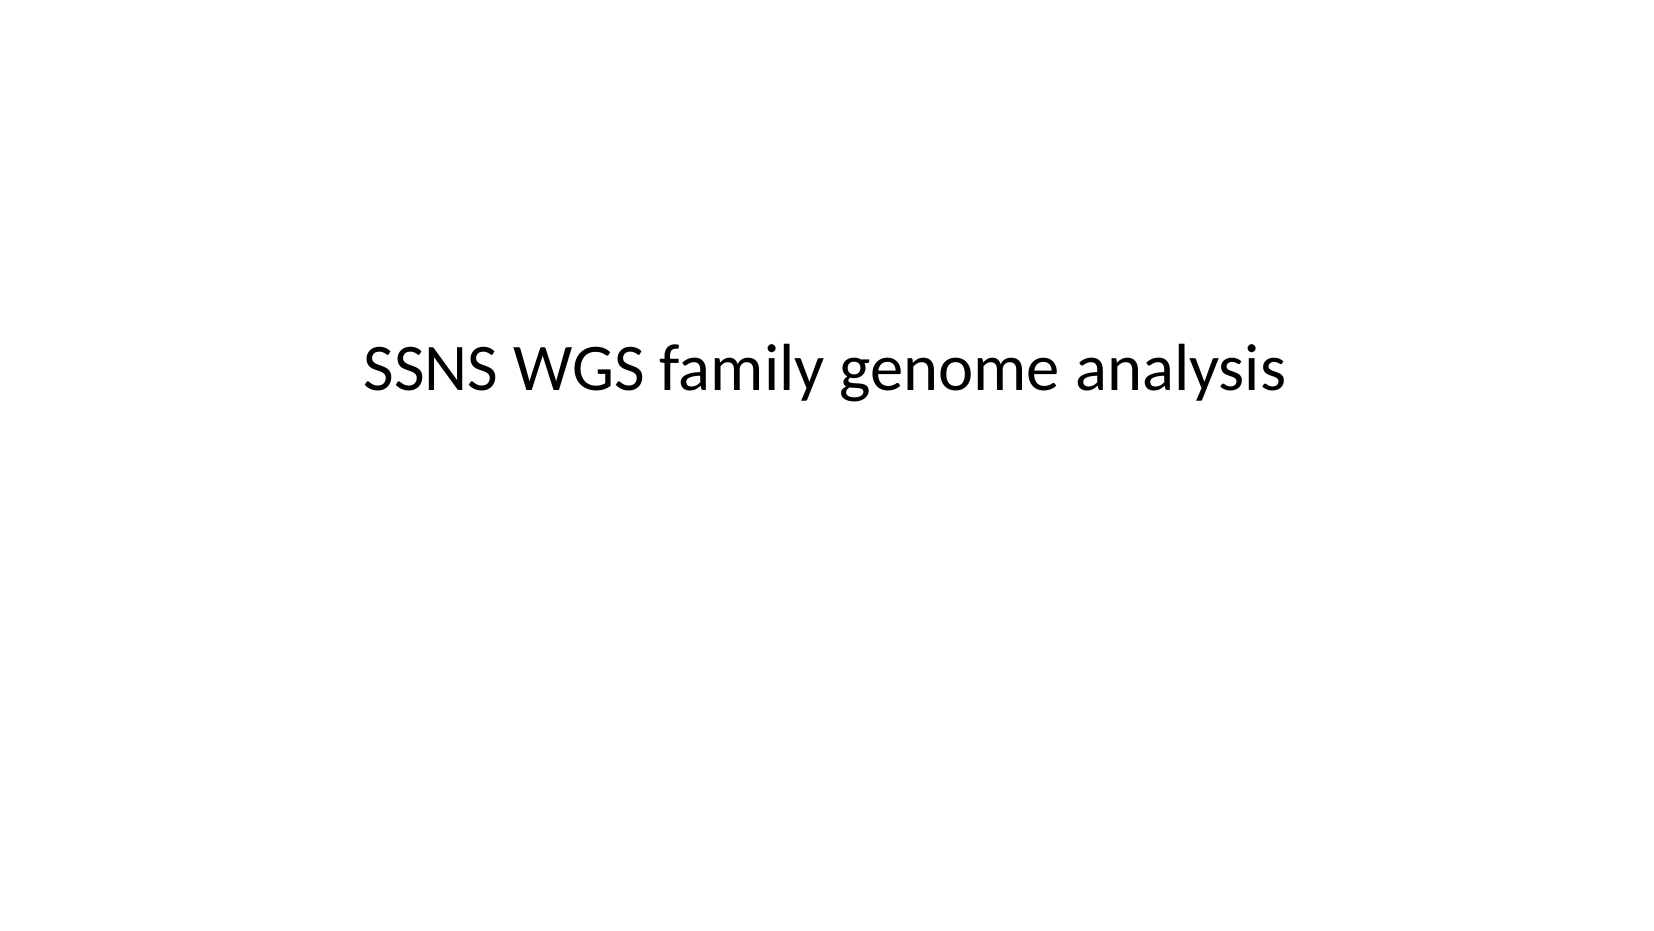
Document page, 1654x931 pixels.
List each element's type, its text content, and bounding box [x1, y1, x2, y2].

text_box SSNS WGS family genome analysis [150, 129, 1501, 873]
